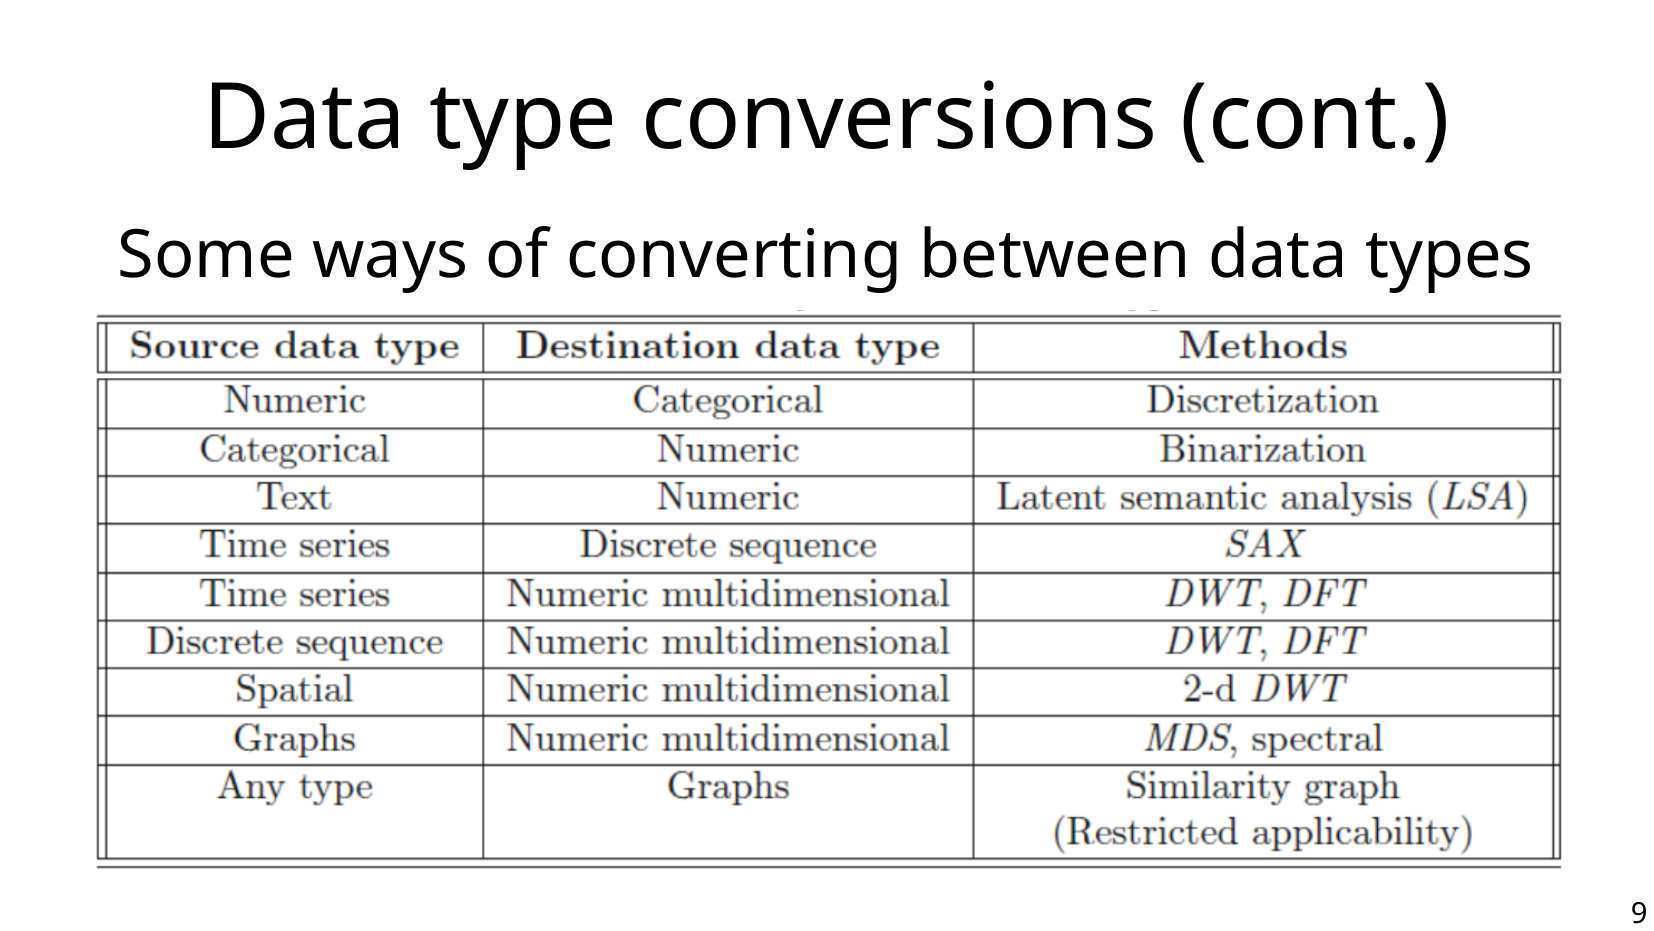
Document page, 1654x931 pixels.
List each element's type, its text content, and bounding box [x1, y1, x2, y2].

picture [90, 310, 1572, 874]
title Data type conversions (cont.) [82, 1, 1571, 205]
list Some ways of converting between data types [82, 205, 1571, 301]
